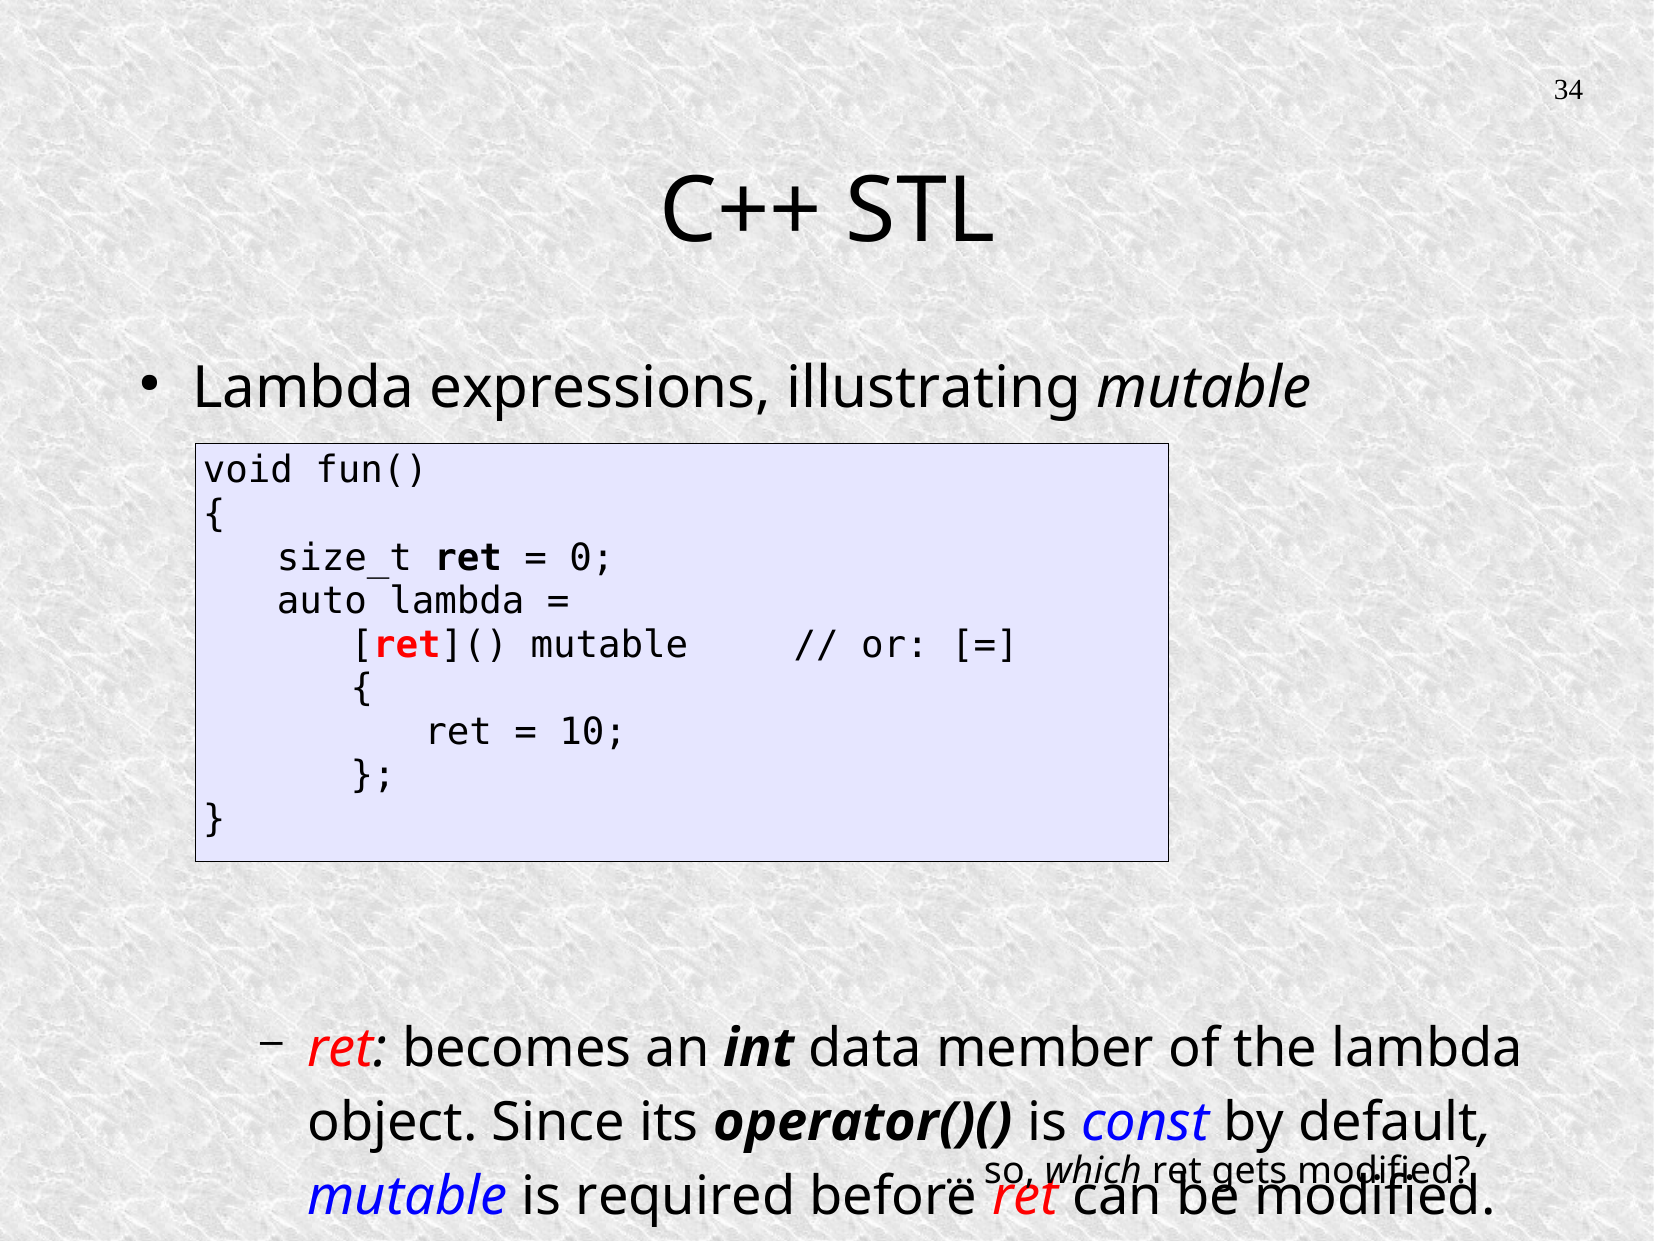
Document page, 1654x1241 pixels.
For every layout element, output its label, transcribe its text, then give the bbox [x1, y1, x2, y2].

list Lambda expressions, illustrating mutable ret: becomes an int data member of the lambda object. Since its operator()() is const by default, mutable is required before ret can be modified. [121, 344, 1534, 1206]
picture [0, 0, 1654, 1241]
title C++ STL [121, 102, 1534, 311]
text_box ... so, which ret gets modified? [944, 1144, 1523, 1190]
text_box [195, 443, 1169, 862]
text_box void fun() { size_t ret = 0; auto lambda = [ret]() mutable // or: [=] { ret = 10; }; } [202, 448, 1155, 919]
